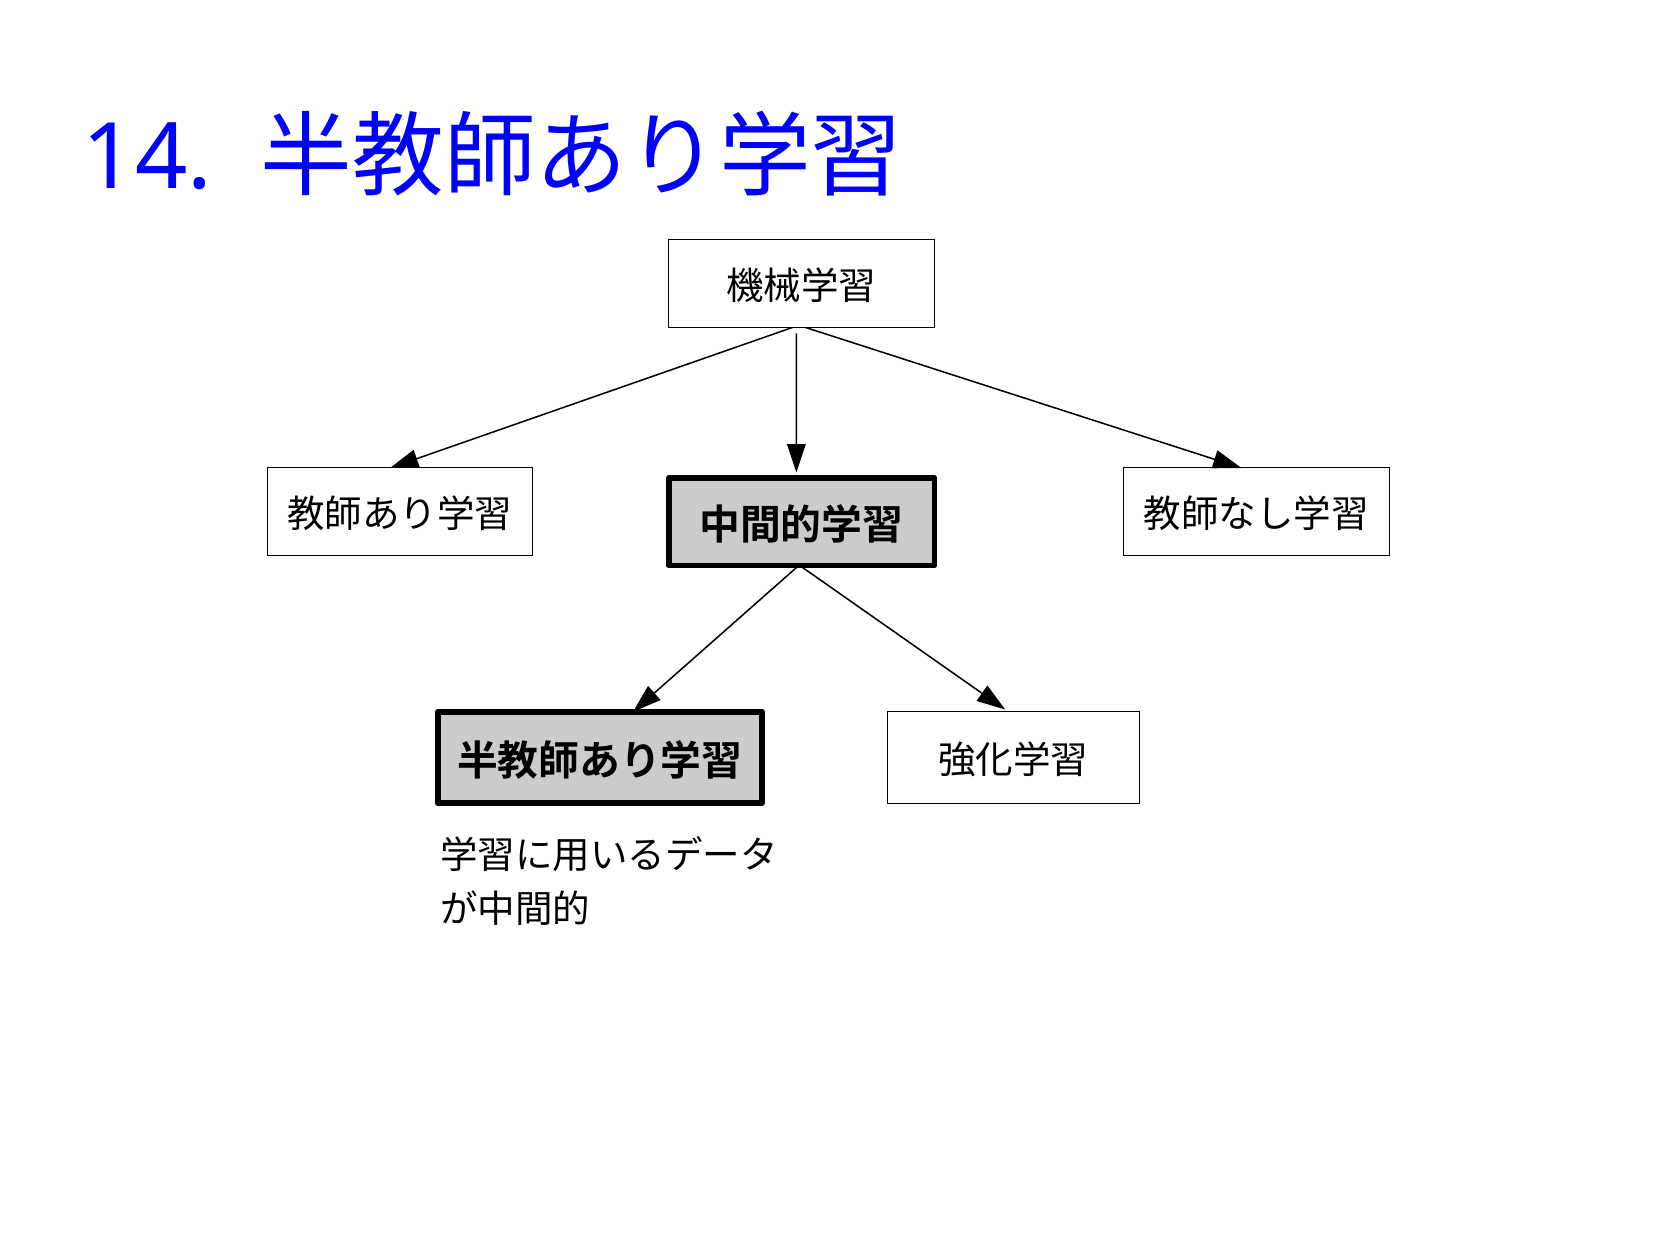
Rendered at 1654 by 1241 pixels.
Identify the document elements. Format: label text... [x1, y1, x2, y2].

title 14. 半教師あり学習 [82, 49, 1571, 257]
text_box 教師なし学習 [1123, 467, 1390, 556]
text_box 中間的学習 [668, 477, 935, 566]
text_box 機械学習 [668, 239, 935, 328]
text_box 半教師あり学習 [437, 711, 762, 804]
text_box 教師あり学習 [267, 467, 533, 556]
text_box 学習に用いるデータ が中間的 [425, 817, 810, 945]
text_box 強化学習 [887, 711, 1140, 804]
